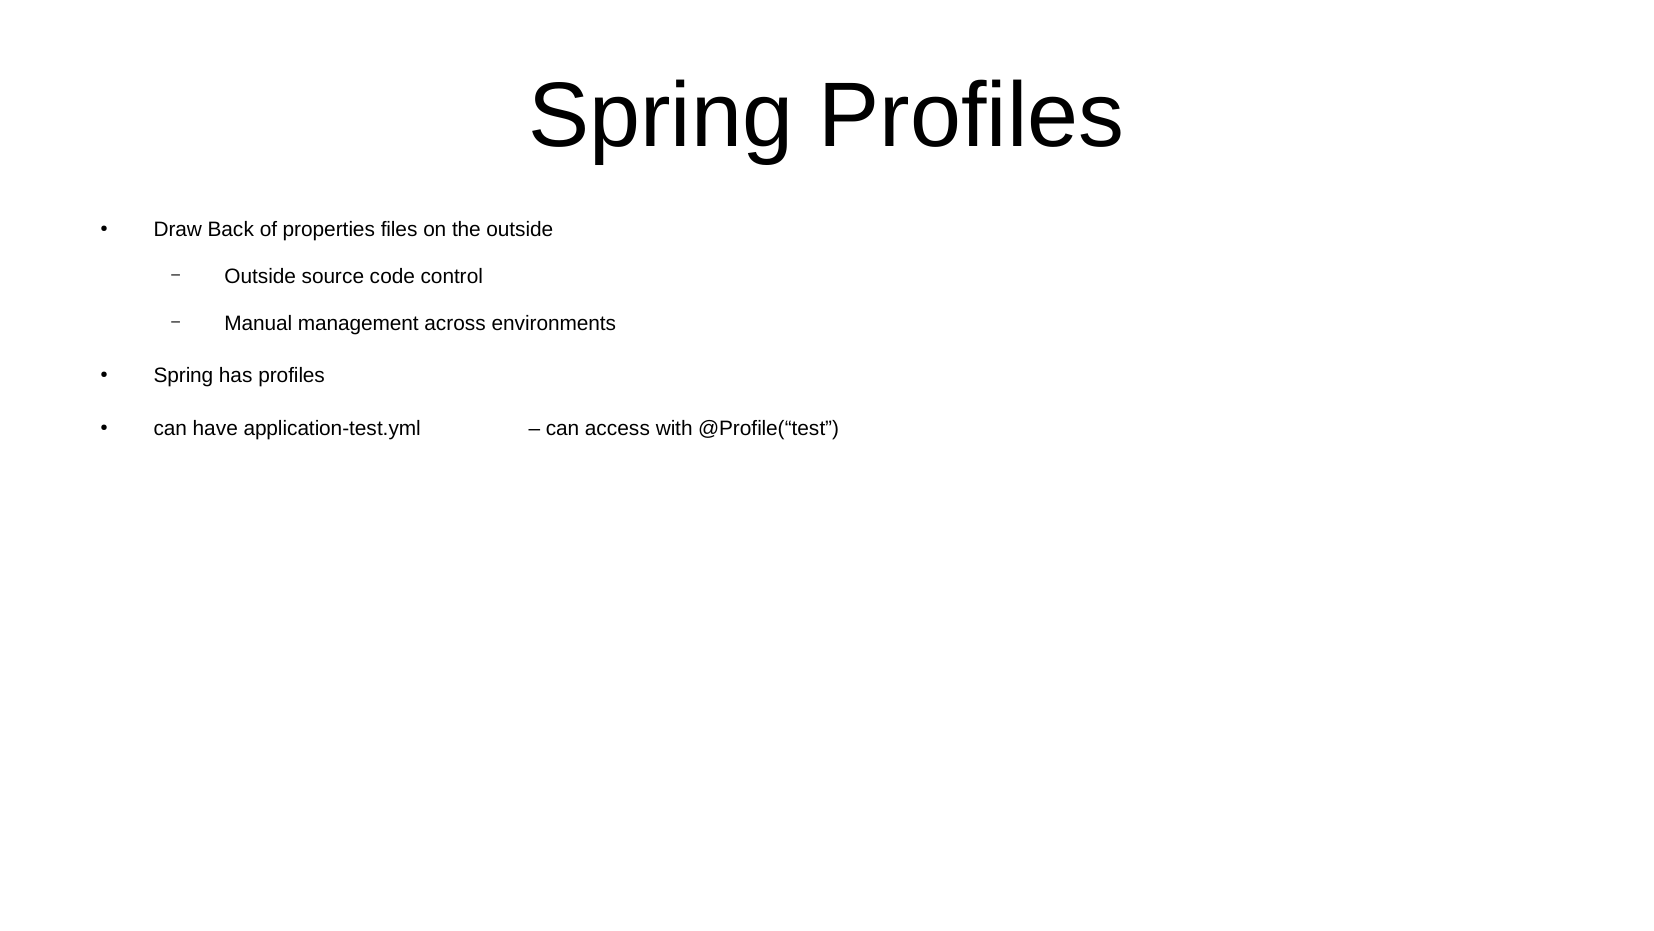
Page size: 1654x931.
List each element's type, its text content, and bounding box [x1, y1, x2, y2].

title Spring Profiles [82, 37, 1571, 193]
list Draw Back of properties files on the outside Outside source code control Manual management across environments Spring has profiles can have application-test.yml – can access with @Profile(“test”) [82, 217, 1636, 916]
